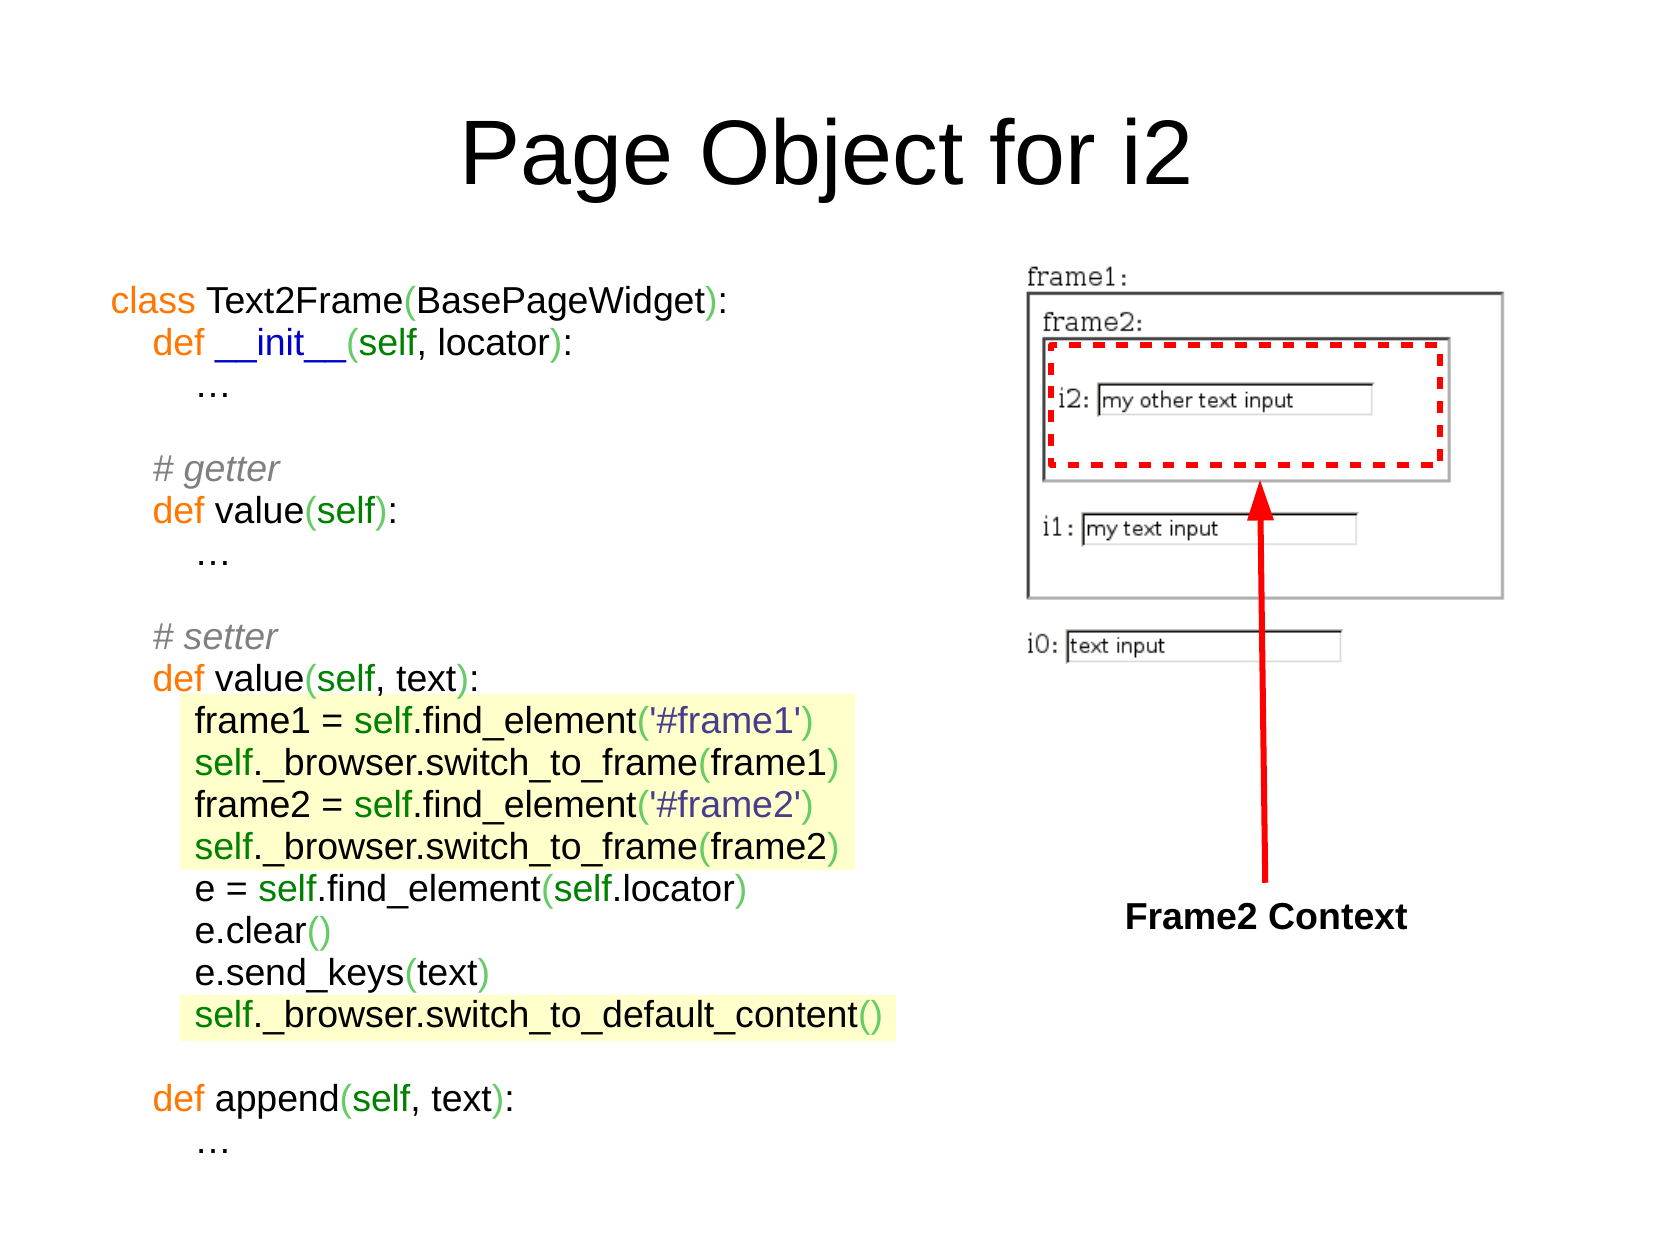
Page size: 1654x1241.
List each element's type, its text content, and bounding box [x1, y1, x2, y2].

text_box Frame2 Context [1110, 888, 1423, 946]
picture [1016, 253, 1509, 676]
text_box class Text2Frame(BasePageWidget): def __init__(self, locator): … # getter def value(self): … # setter def value(self, text): frame1 = self.find_element('#frame1') self._browser.switch_to_frame(frame1) frame2 = self.find_element('#frame2') self._browser.switch_to_frame(frame2) e = self.find_element(self.locator) e.clear() e.send_keys(text) self._browser.switch_to_default_content() def append(self, text): … [95, 272, 898, 1211]
title Page Object for i2 [82, 49, 1571, 257]
